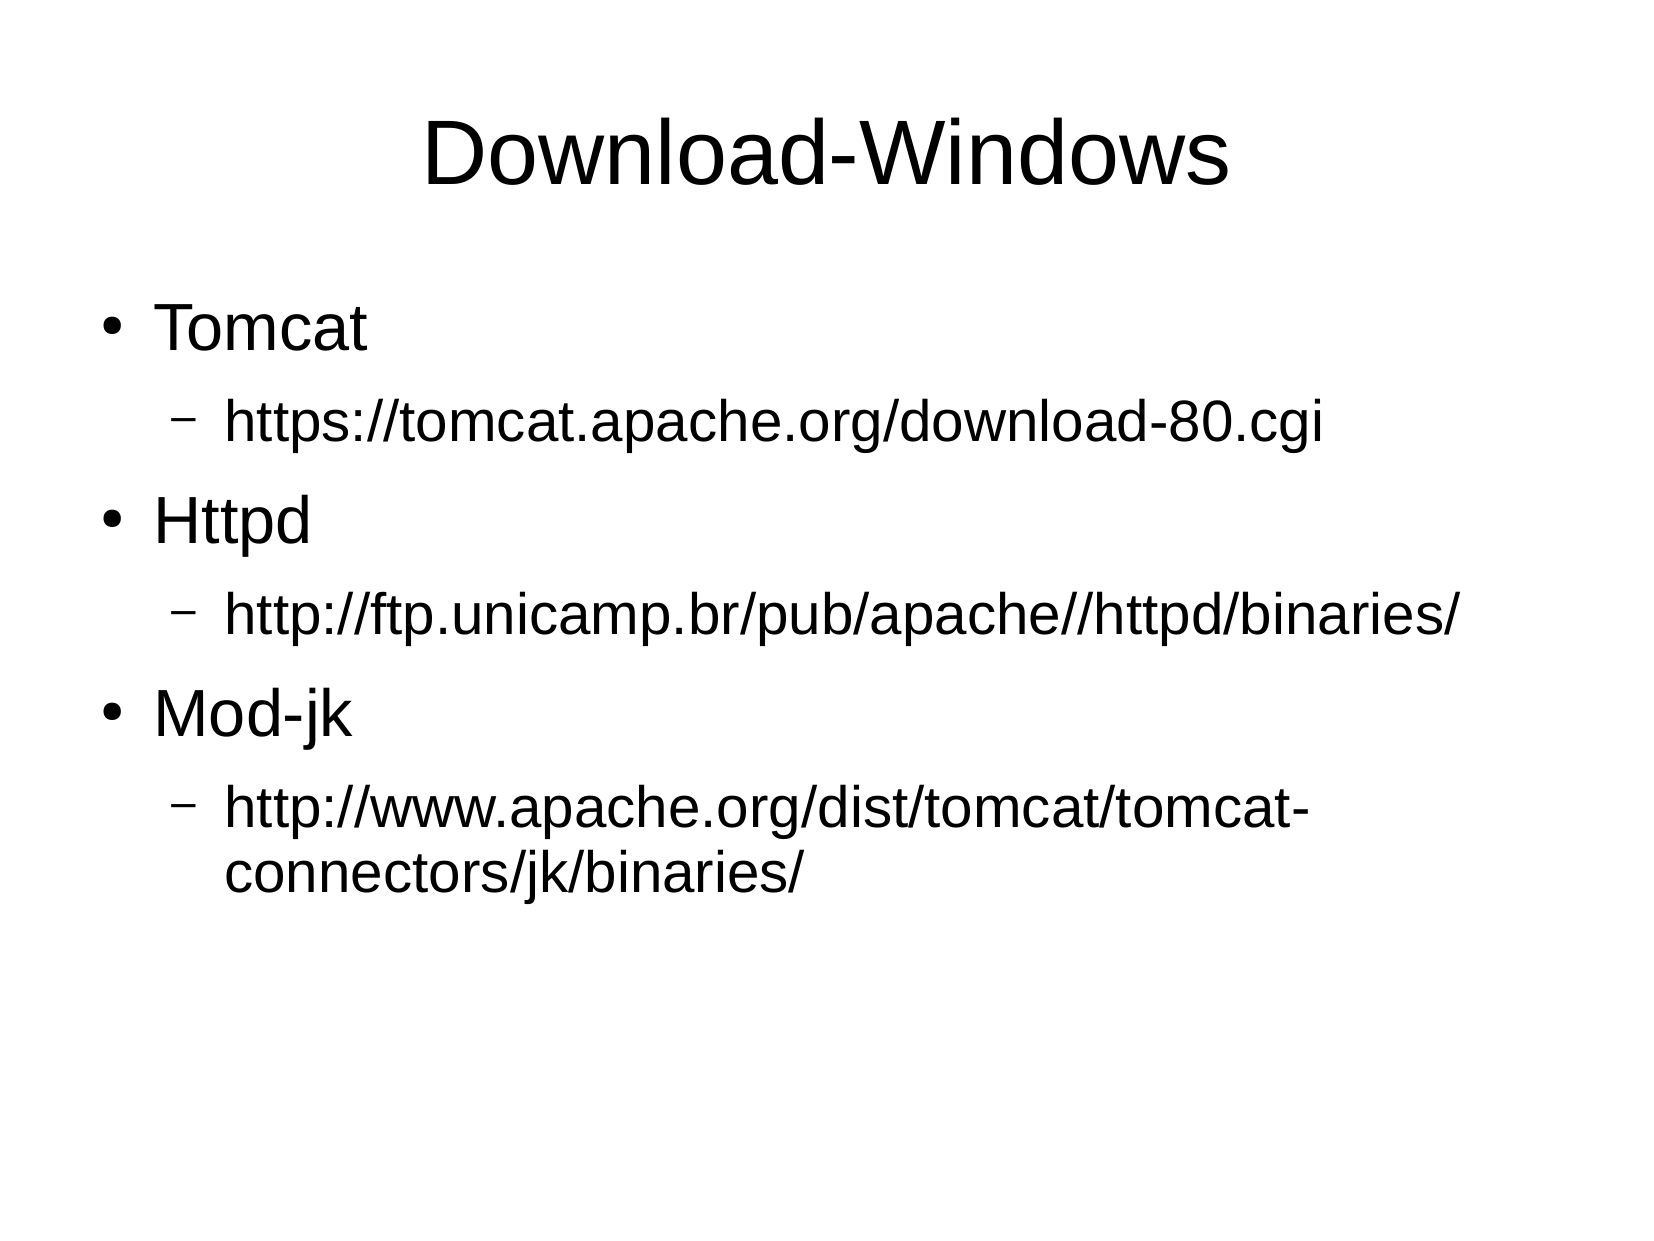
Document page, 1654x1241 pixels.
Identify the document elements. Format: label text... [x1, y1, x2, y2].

title Download-Windows [82, 49, 1571, 257]
list Tomcat https://tomcat.apache.org/download-80.cgi Httpd http://ftp.unicamp.br/pub/apache//httpd/binaries/ Mod-jk http://www.apache.org/dist/tomcat/tomcat-connectors/jk/binaries/ [82, 290, 1571, 1010]
